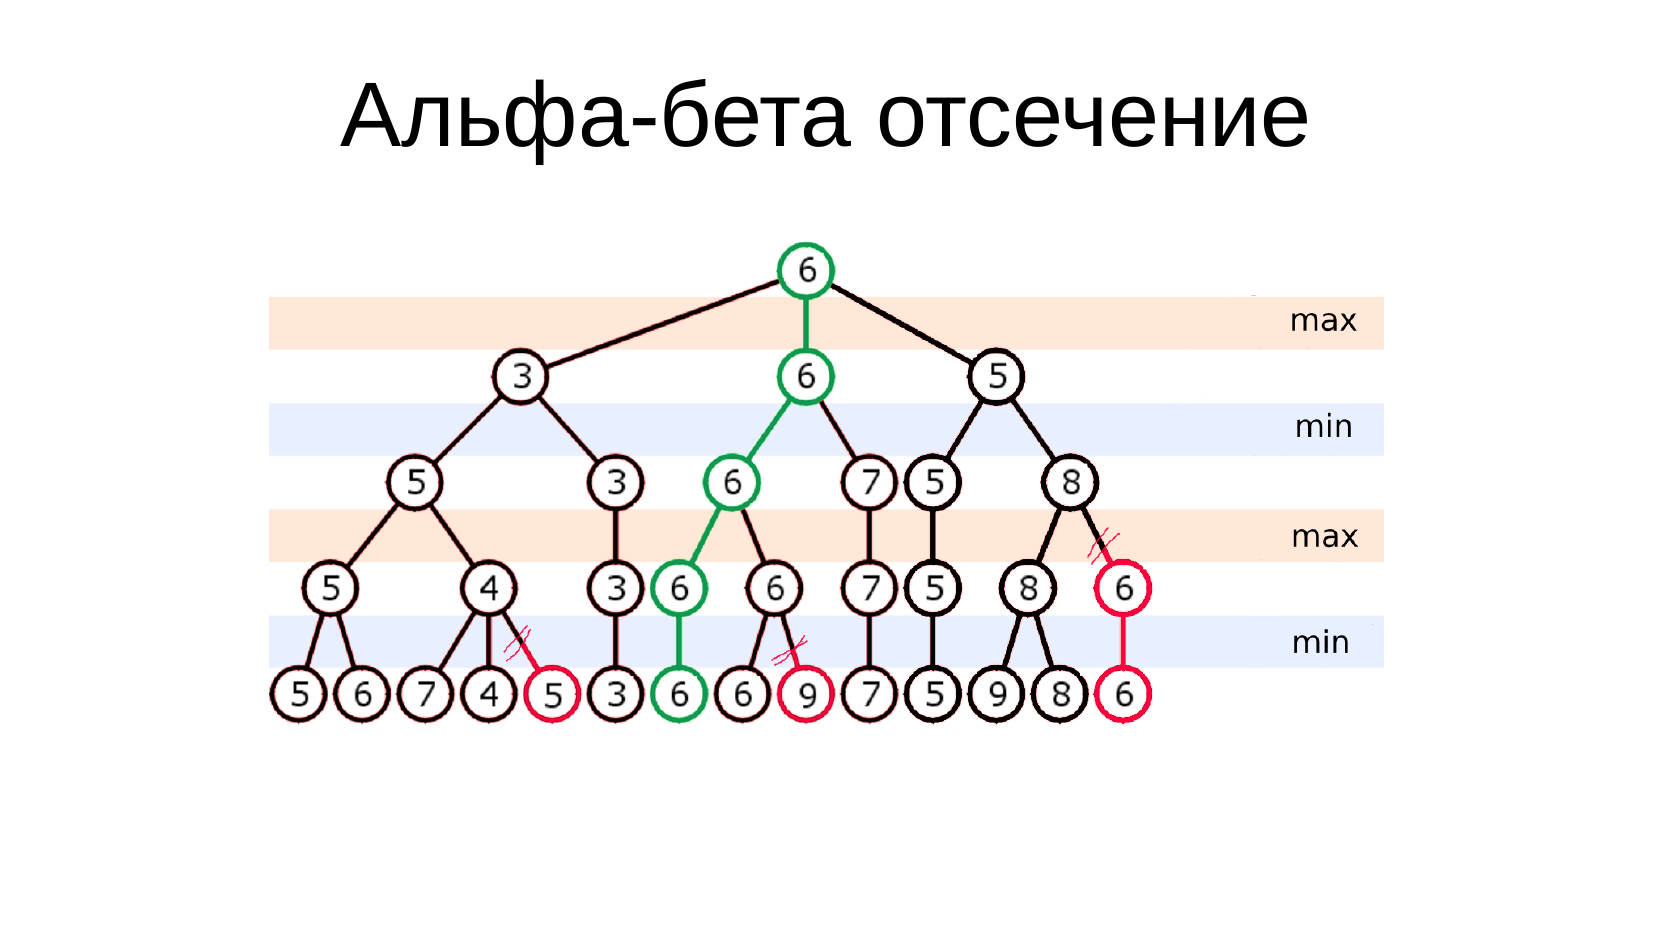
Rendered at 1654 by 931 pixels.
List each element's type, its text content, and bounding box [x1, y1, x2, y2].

title Альфа-бета отсечение [82, 37, 1571, 193]
picture [269, 217, 1384, 758]
